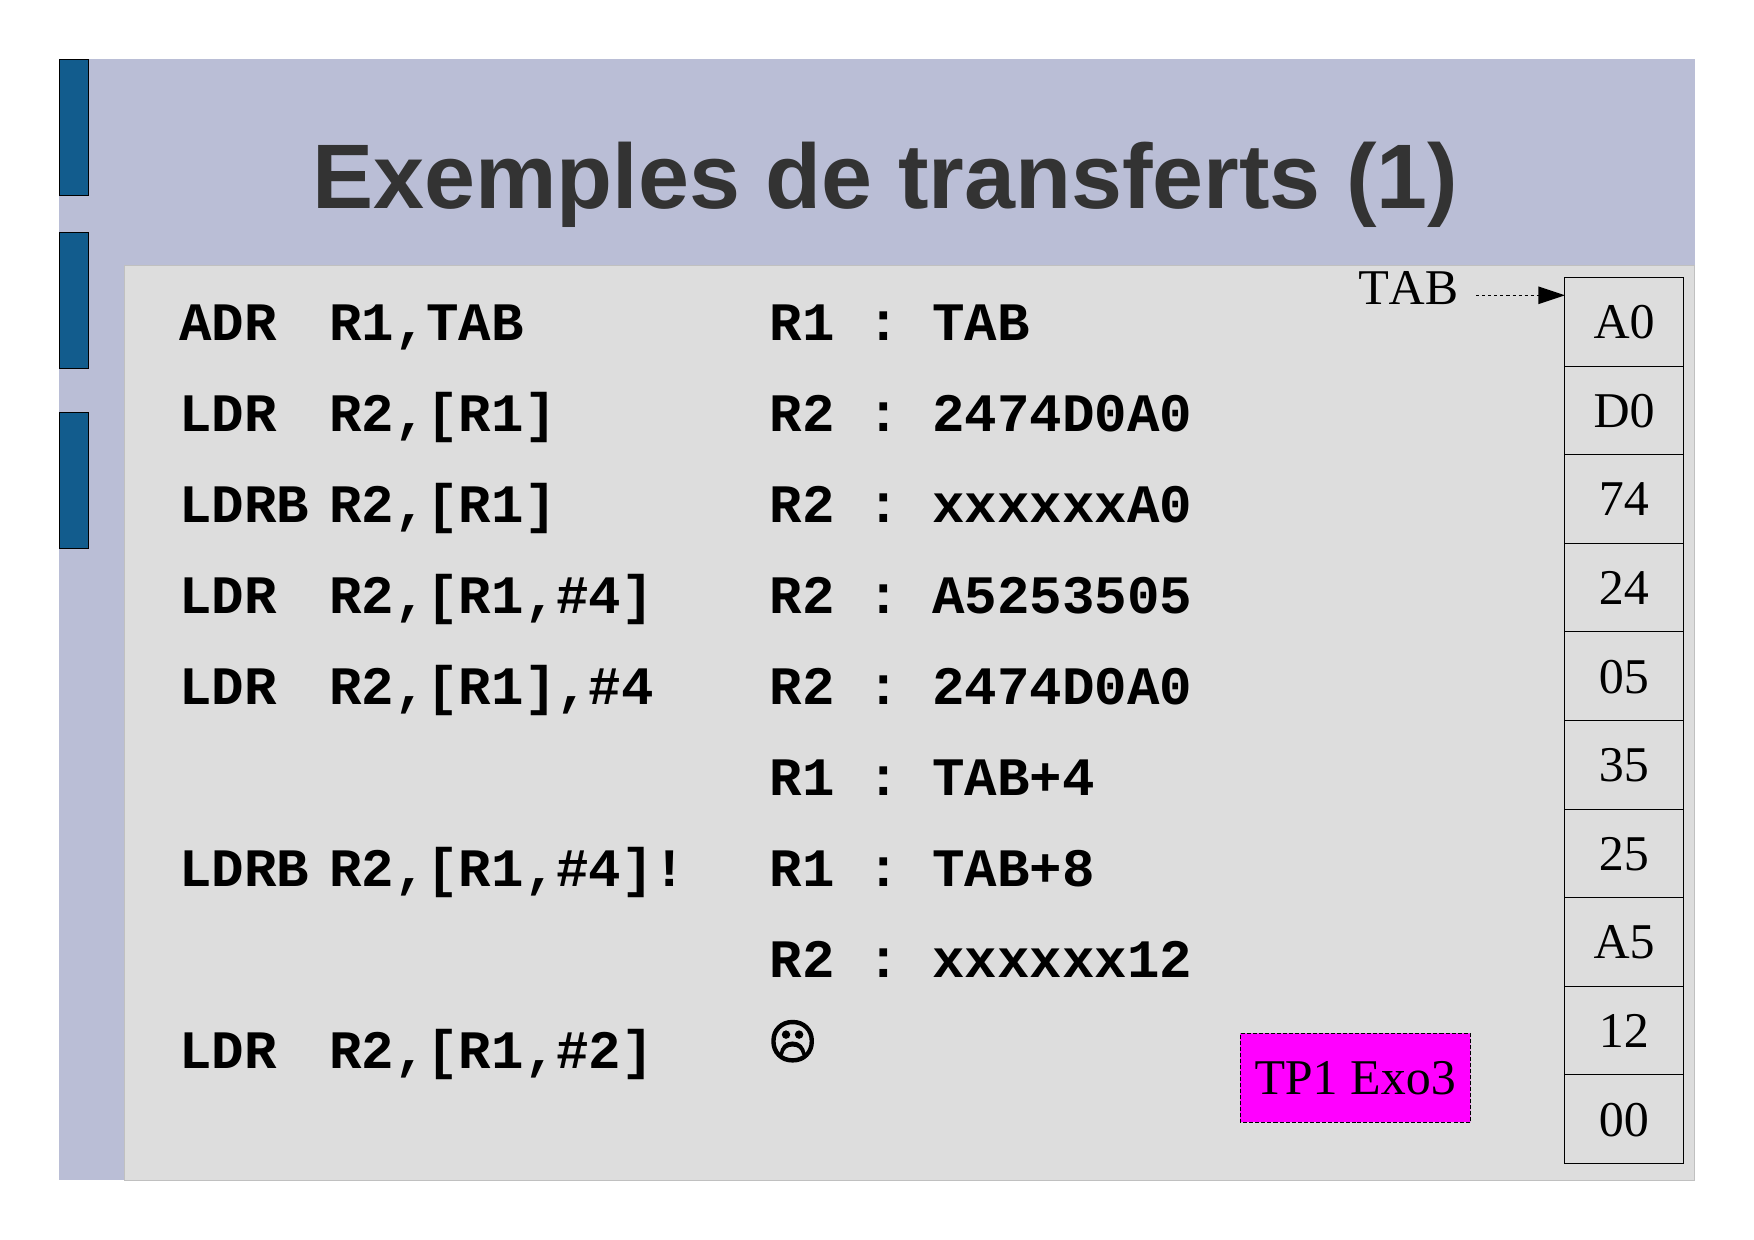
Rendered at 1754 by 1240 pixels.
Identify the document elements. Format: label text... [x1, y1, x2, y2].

text_box 25 [1564, 809, 1684, 897]
title Exemples de transferts (1) [118, 88, 1654, 266]
text_box TP1 Exo3 [1240, 1033, 1471, 1123]
text_box 00 [1564, 1074, 1684, 1164]
text_box A0 [1564, 277, 1684, 366]
text_box 35 [1564, 720, 1684, 809]
list ADR R1,TAB LDR R2,[R1] LDRB R2,[R1] LDR R2,[R1,#4] LDR R2,[R1],#4 LDRB R2,[R1,#4]! LDR R2,[R1,#2] [179, 295, 739, 1093]
text_box D0 [1564, 366, 1684, 454]
text_box 74 [1564, 454, 1684, 543]
text_box 05 [1564, 631, 1684, 720]
text_box 12 [1564, 986, 1684, 1074]
list R1 : TAB R2 : 2474D0A0 R2 : xxxxxxA0 R2 : A5253505 R2 : 2474D0A0 R1 : TAB+4 R1 : TAB+8 R2 : xxxxxx12  [769, 295, 1270, 1093]
text_box 24 [1564, 543, 1684, 631]
text_box TAB [1358, 259, 1477, 316]
text_box A5 [1564, 897, 1684, 986]
